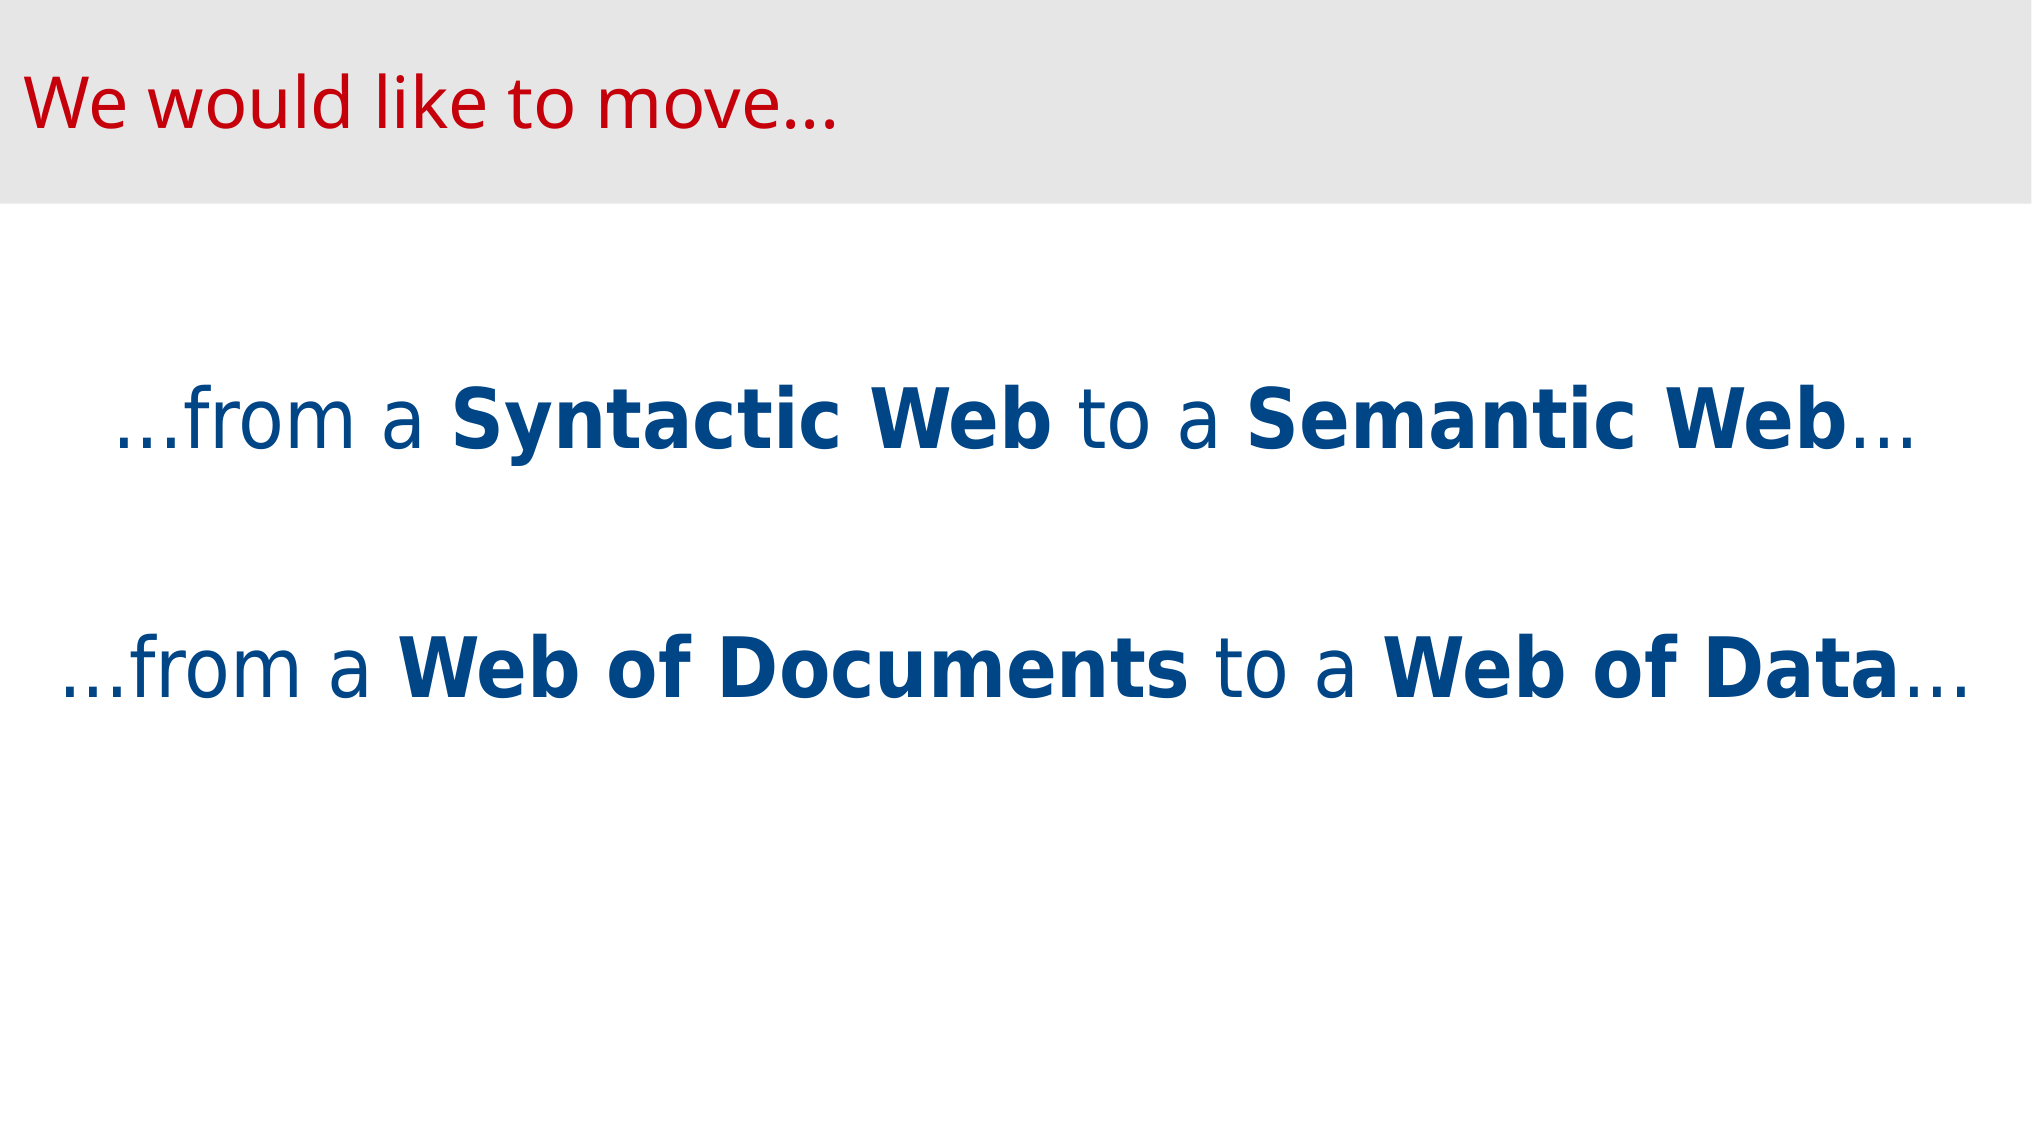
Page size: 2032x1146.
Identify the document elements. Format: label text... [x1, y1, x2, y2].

title We would like to move... [0, 0, 2032, 204]
list ...from a Syntactic Web to a Semantic Web... ...from a Web of Documents to a Web of Data... [0, 247, 2032, 967]
